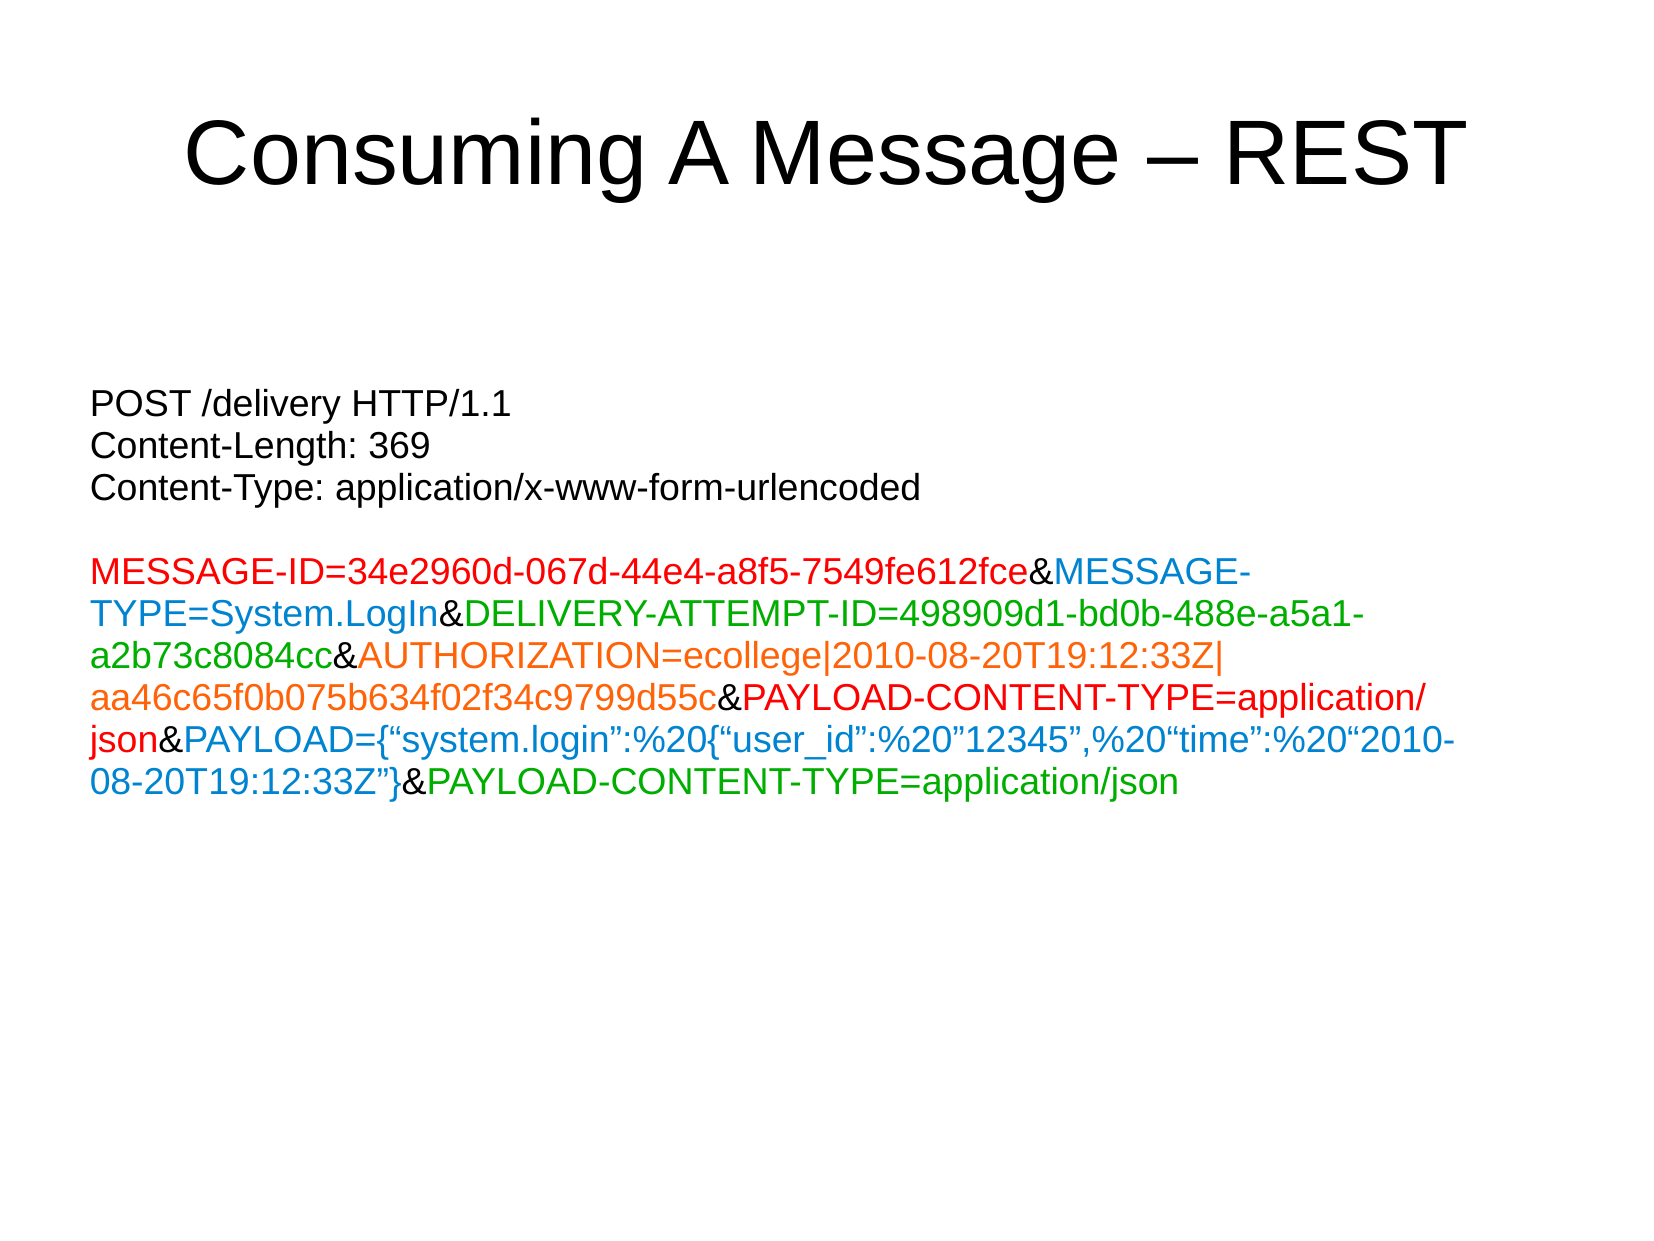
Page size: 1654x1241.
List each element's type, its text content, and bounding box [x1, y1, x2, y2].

text_box POST /delivery HTTP/1.1 Content-Length: 369 Content-Type: application/x-www-form-urlencoded MESSAGE-ID=34e2960d-067d-44e4-a8f5-7549fe612fce&MESSAGE-TYPE=System.LogIn&DELIVERY-ATTEMPT-ID=498909d1-bd0b-488e-a5a1-a2b73c8084cc&AUTHORIZATION=ecollege|2010-08-20T19:12:33Z|aa46c65f0b075b634f02f34c9799d55c&PAYLOAD-CONTENT-TYPE=application/json&PAYLOAD={“system.login”:%20{“user_id”:%20”12345”,%20“time”:%20“2010-08-20T19:12:33Z”}&PAYLOAD-CONTENT-TYPE=application/json [75, 375, 1501, 894]
title Consuming A Message – REST [82, 49, 1571, 257]
